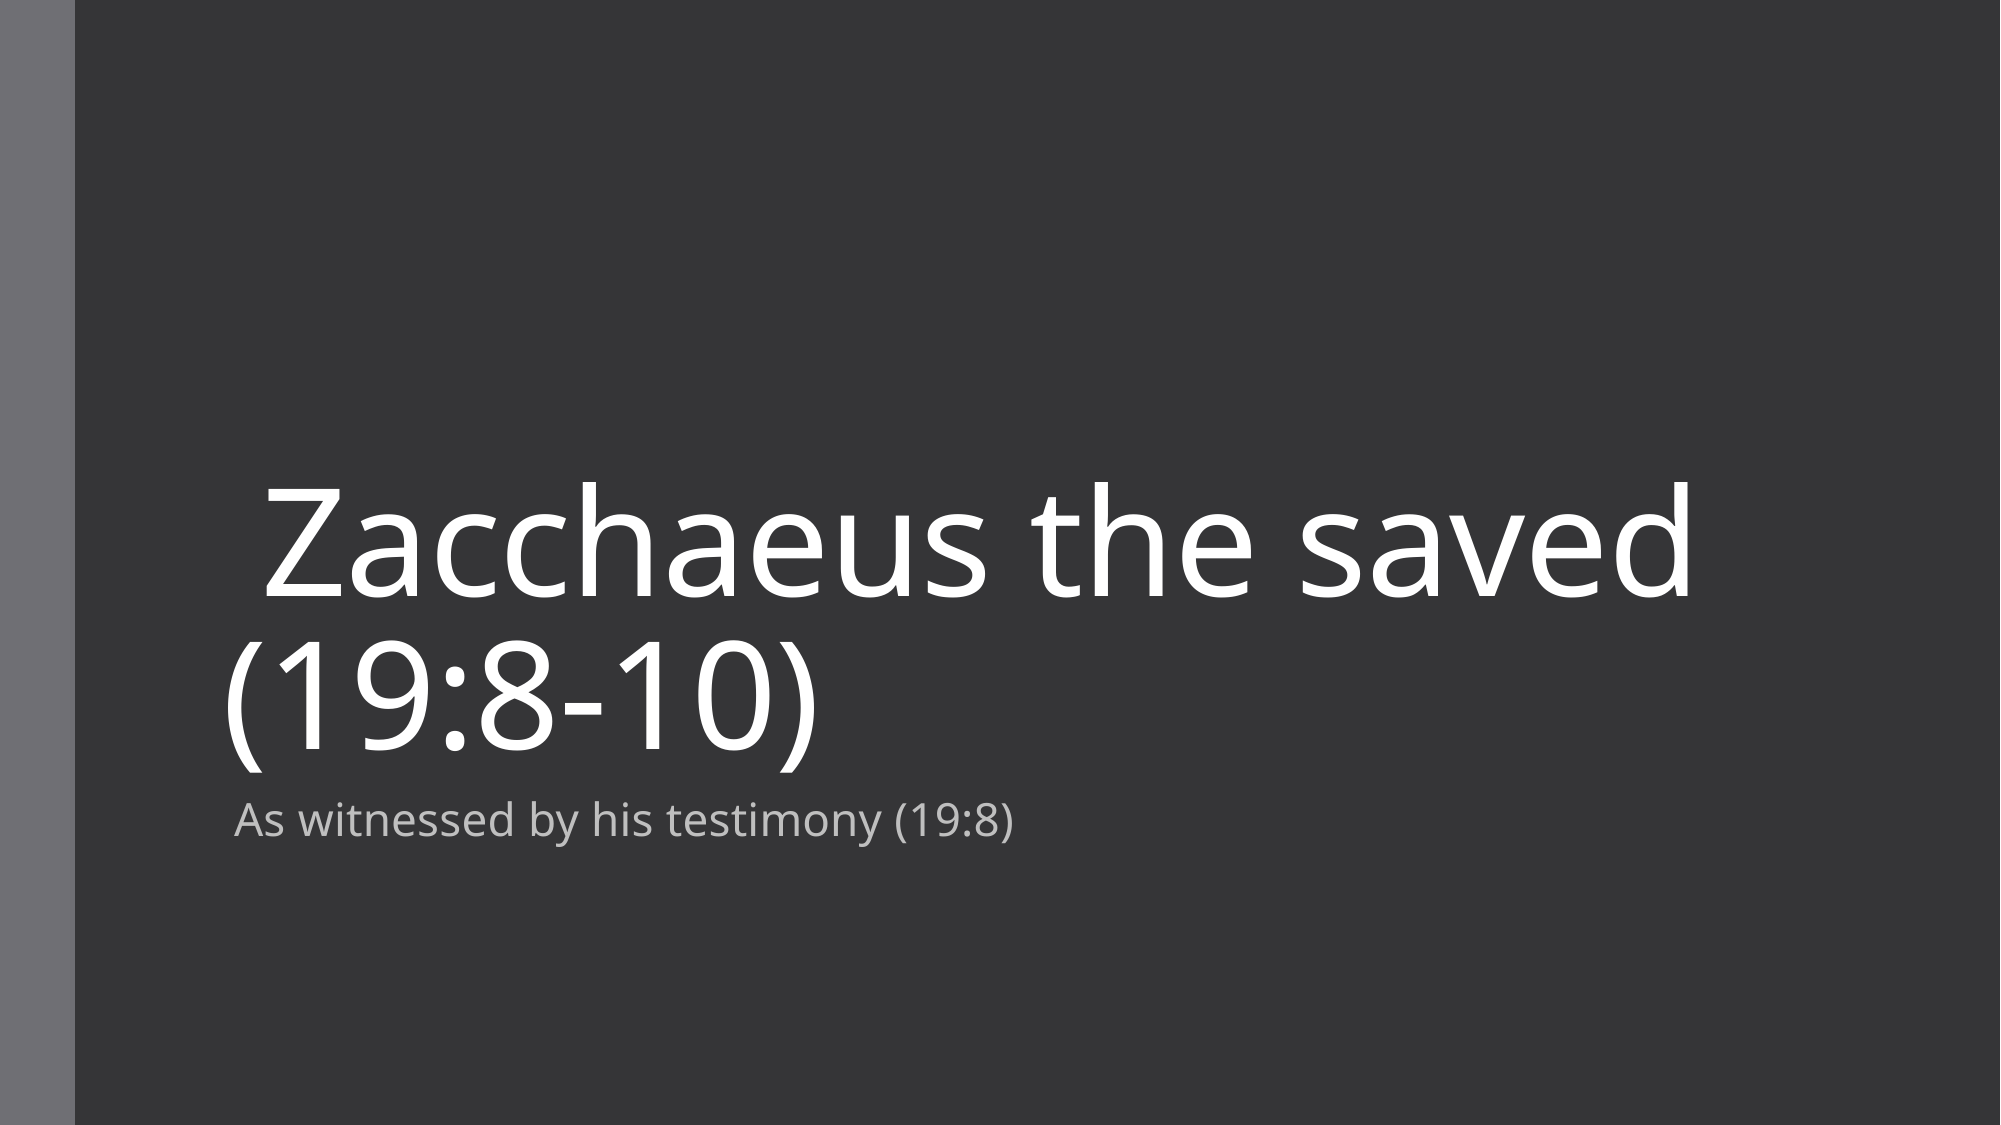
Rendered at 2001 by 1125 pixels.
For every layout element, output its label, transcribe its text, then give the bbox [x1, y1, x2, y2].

subtitle As witnessed by his testimony (19:8) [206, 787, 1752, 1066]
title Zacchaeus the saved (19:8-10) [206, 124, 1752, 787]
